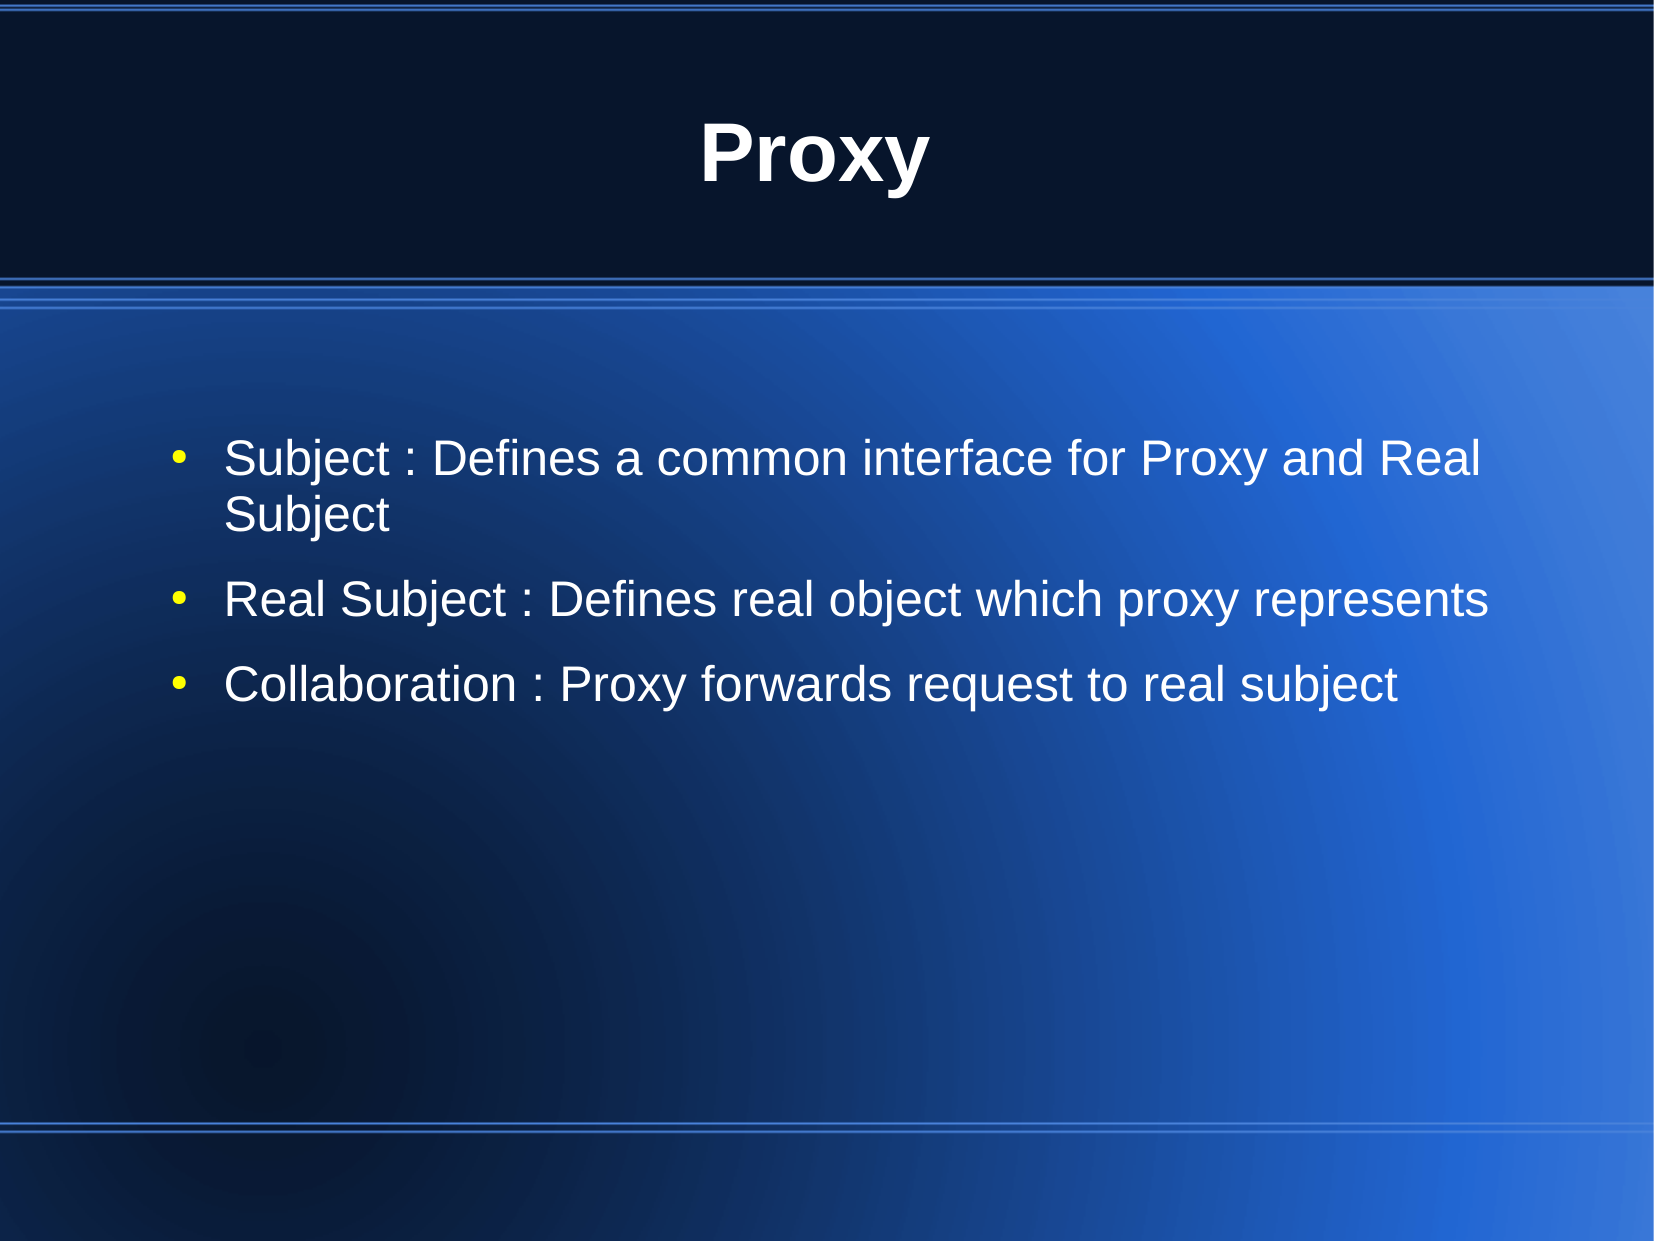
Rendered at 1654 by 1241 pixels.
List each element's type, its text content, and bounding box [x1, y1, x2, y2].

picture [0, 0, 1654, 1241]
list Subject : Defines a common interface for Proxy and Real Subject Real Subject : Defines real object which proxy represents Collaboration : Proxy forwards request to real subject [152, 344, 1534, 1127]
title Proxy [82, 49, 1571, 257]
